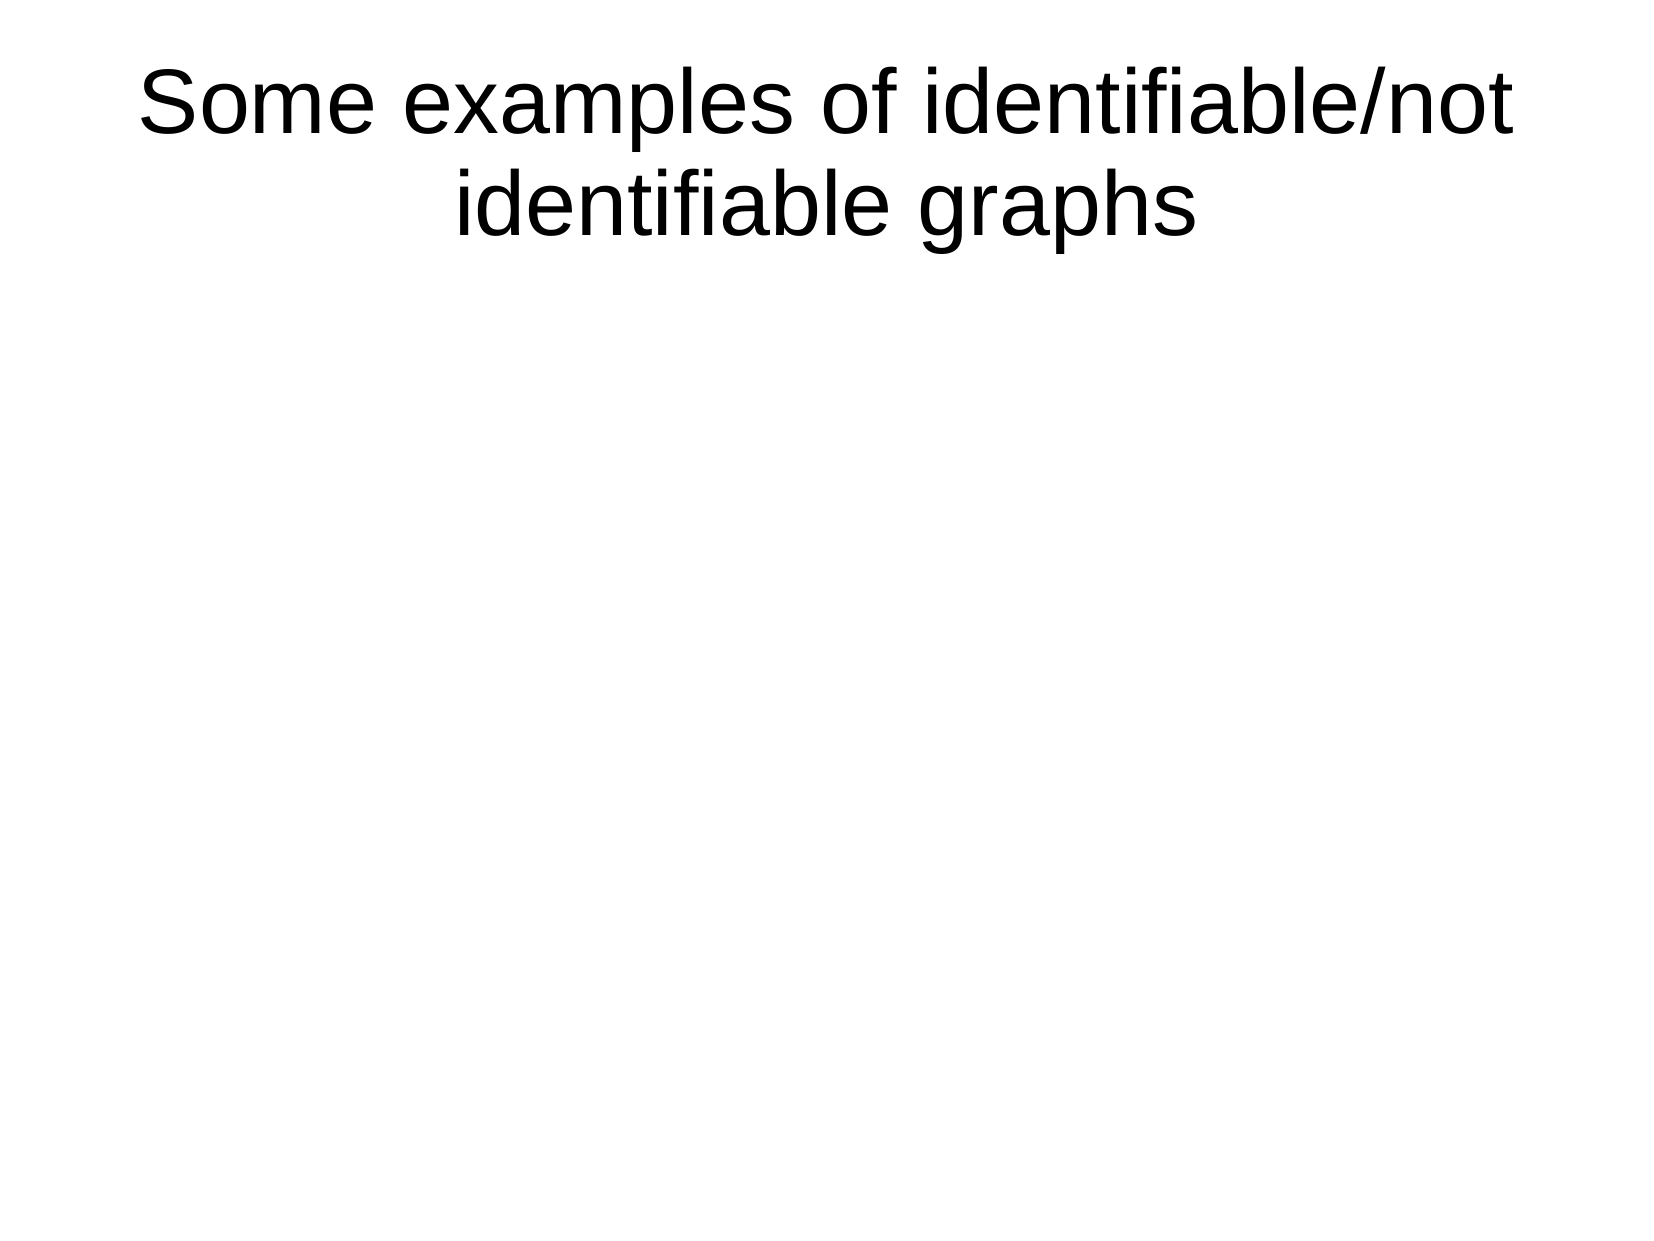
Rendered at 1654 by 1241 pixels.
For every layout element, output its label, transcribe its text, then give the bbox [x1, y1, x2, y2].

title Some examples of identifiable/not identifiable graphs [82, 49, 1571, 257]
